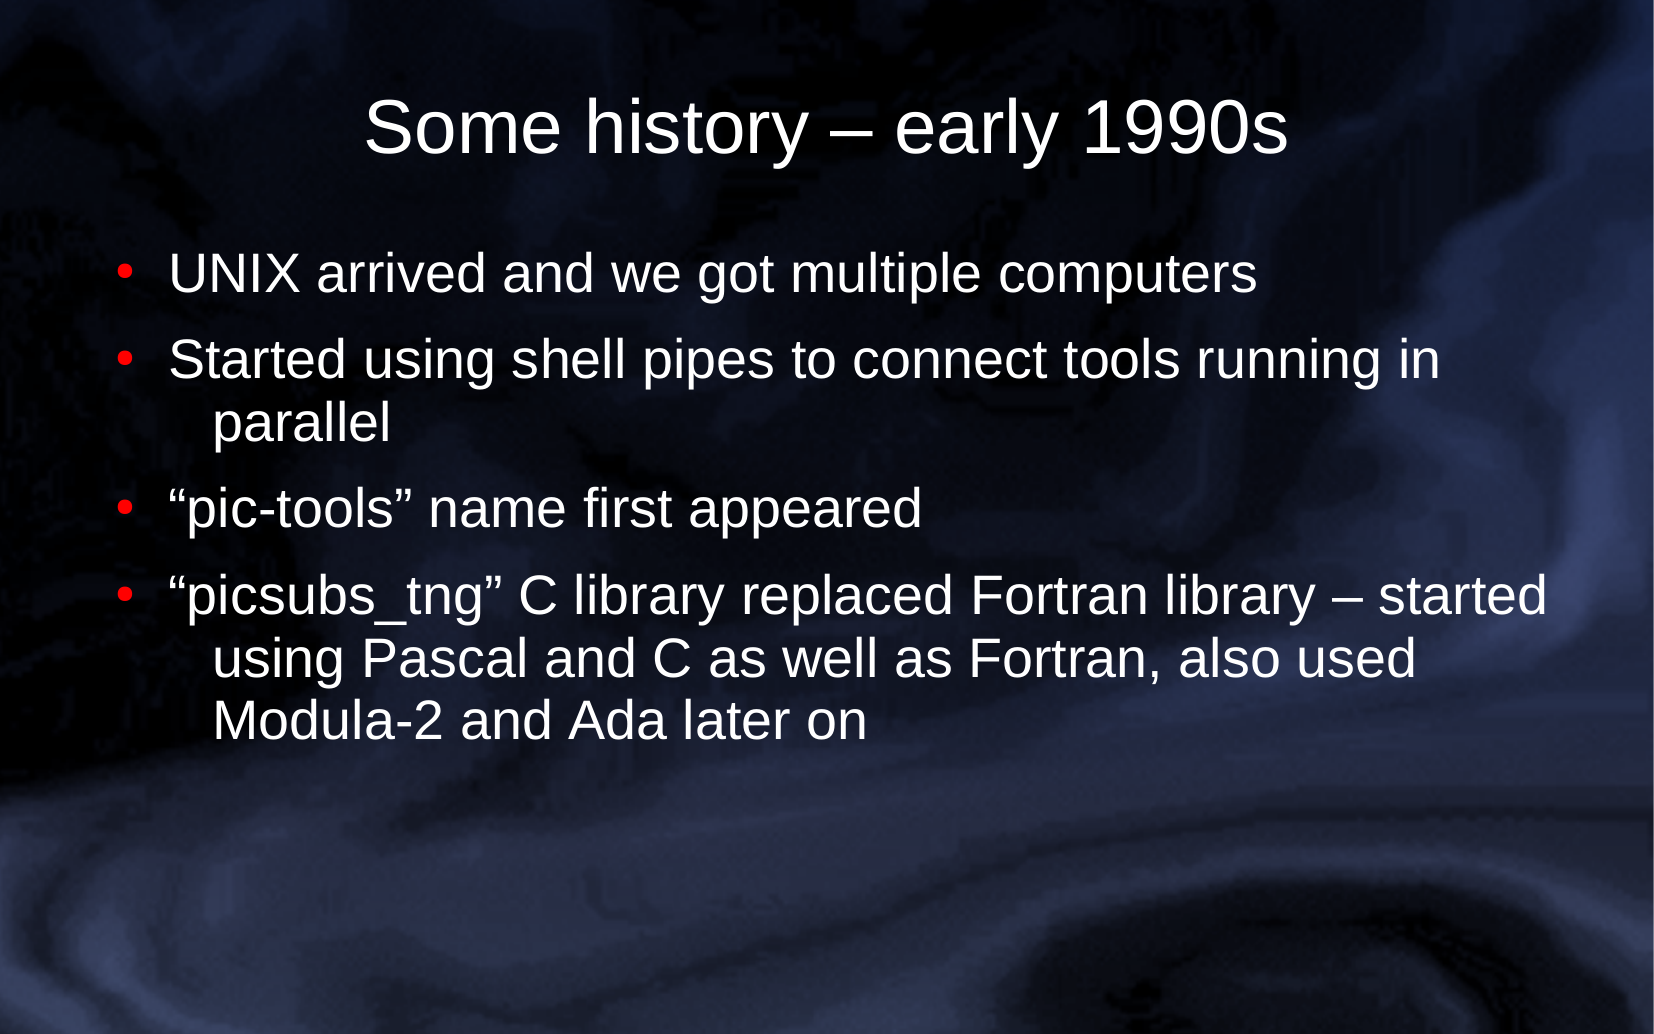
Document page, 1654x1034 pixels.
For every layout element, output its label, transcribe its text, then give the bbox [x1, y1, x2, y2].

list UNIX arrived and we got multiple computers Started using shell pipes to connect tools running in parallel “pic-tools” name first appeared “picsubs_tng” C library replaced Fortran library – started using Pascal and C as well as Fortran, also used Modula-2 and Ada later on [82, 241, 1571, 842]
title Some history – early 1990s [82, 41, 1571, 214]
picture [0, 0, 1654, 1034]
